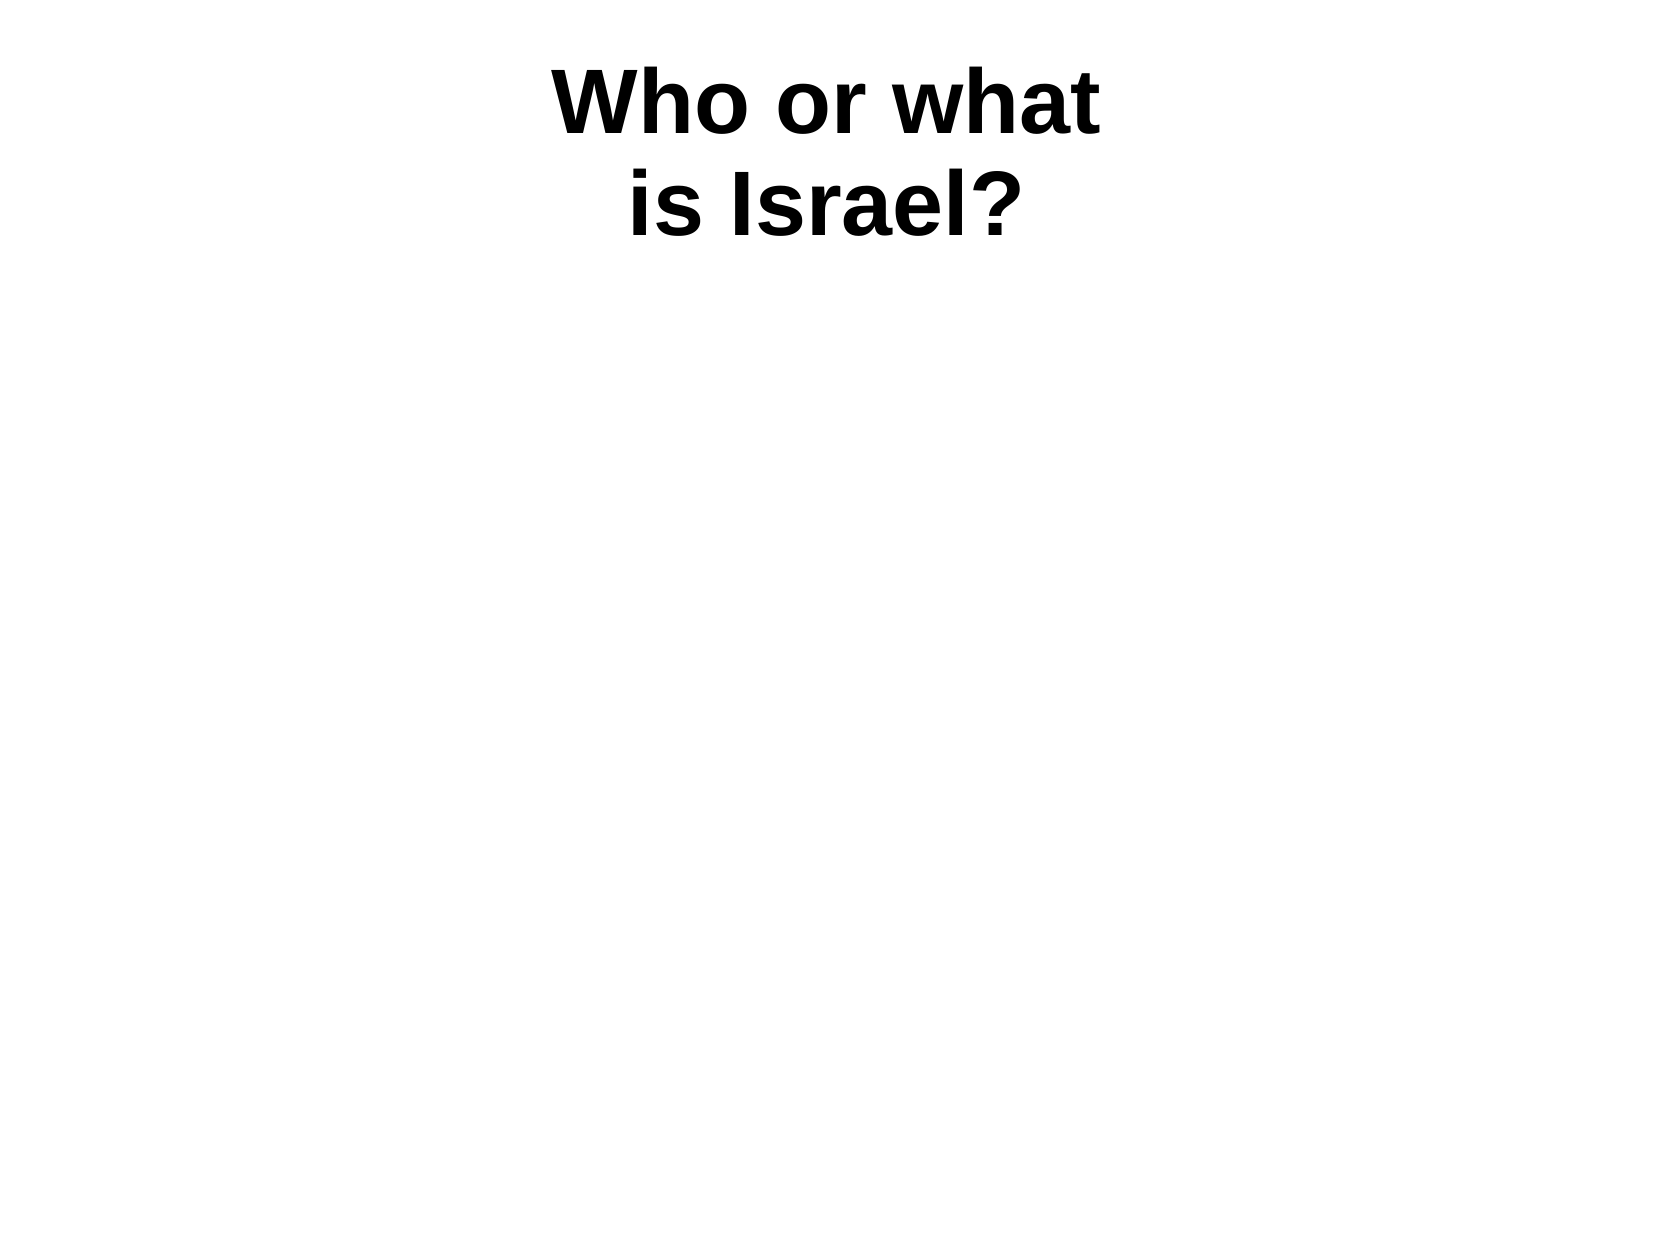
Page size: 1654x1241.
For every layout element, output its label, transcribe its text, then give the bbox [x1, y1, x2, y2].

title Who or what is Israel? [82, 49, 1571, 257]
